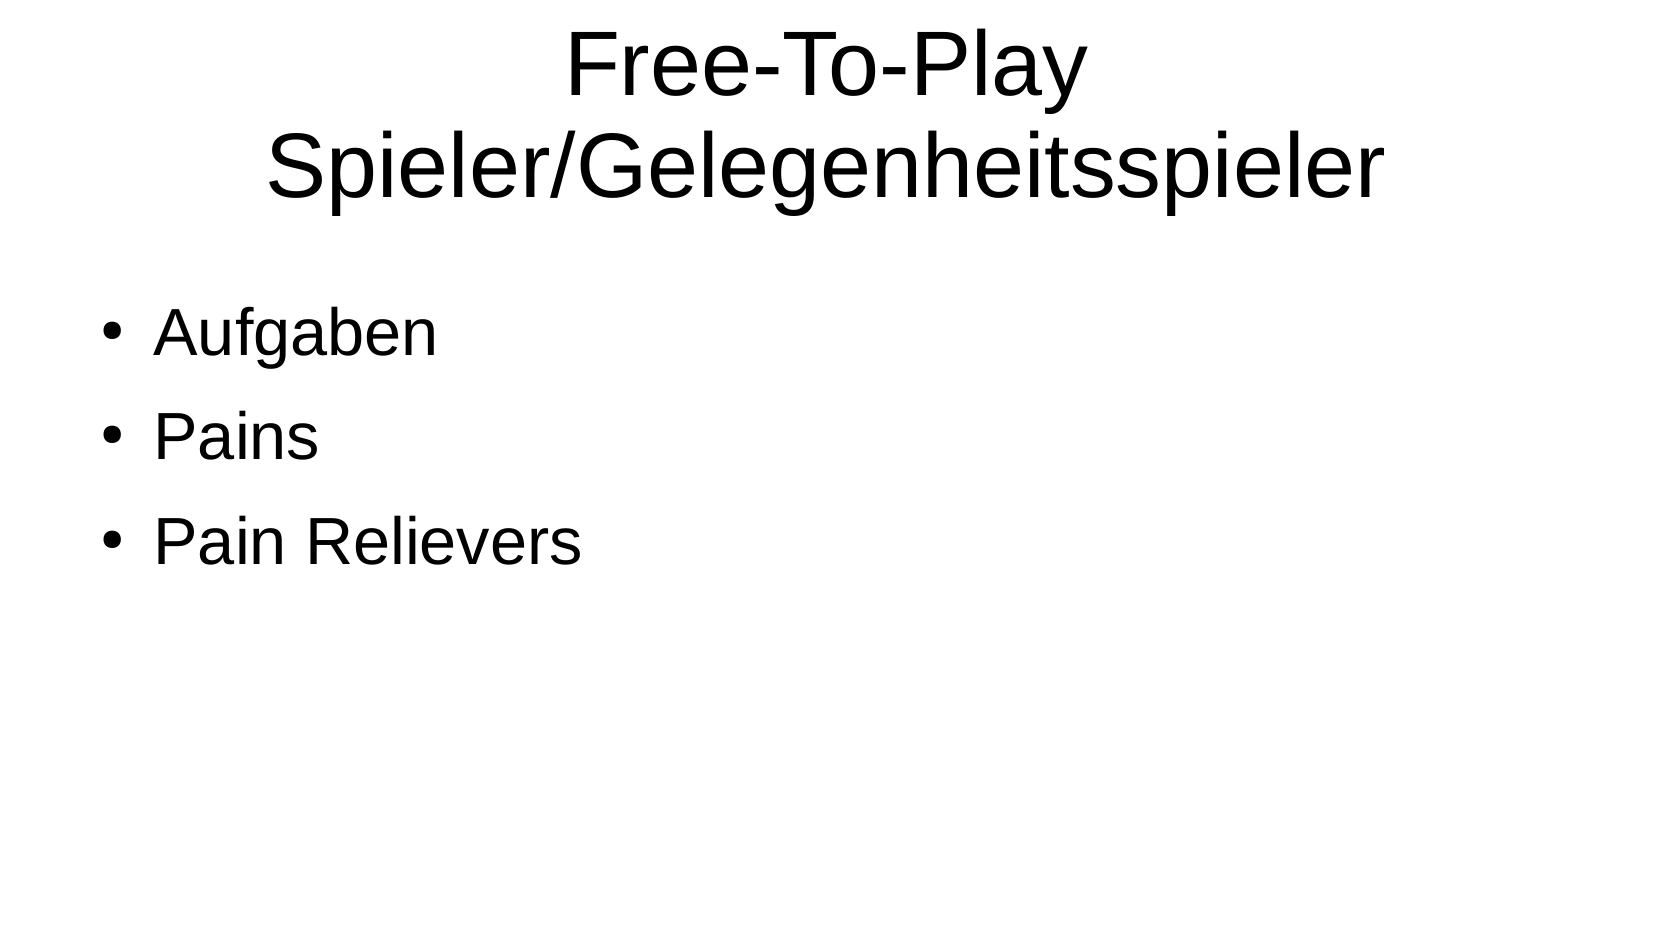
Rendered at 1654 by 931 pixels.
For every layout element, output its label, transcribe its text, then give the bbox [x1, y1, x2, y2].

title Free-To-Play Spieler/Gelegenheitsspieler [82, 12, 1571, 218]
list Aufgaben Pains Pain Relievers [82, 295, 1571, 916]
